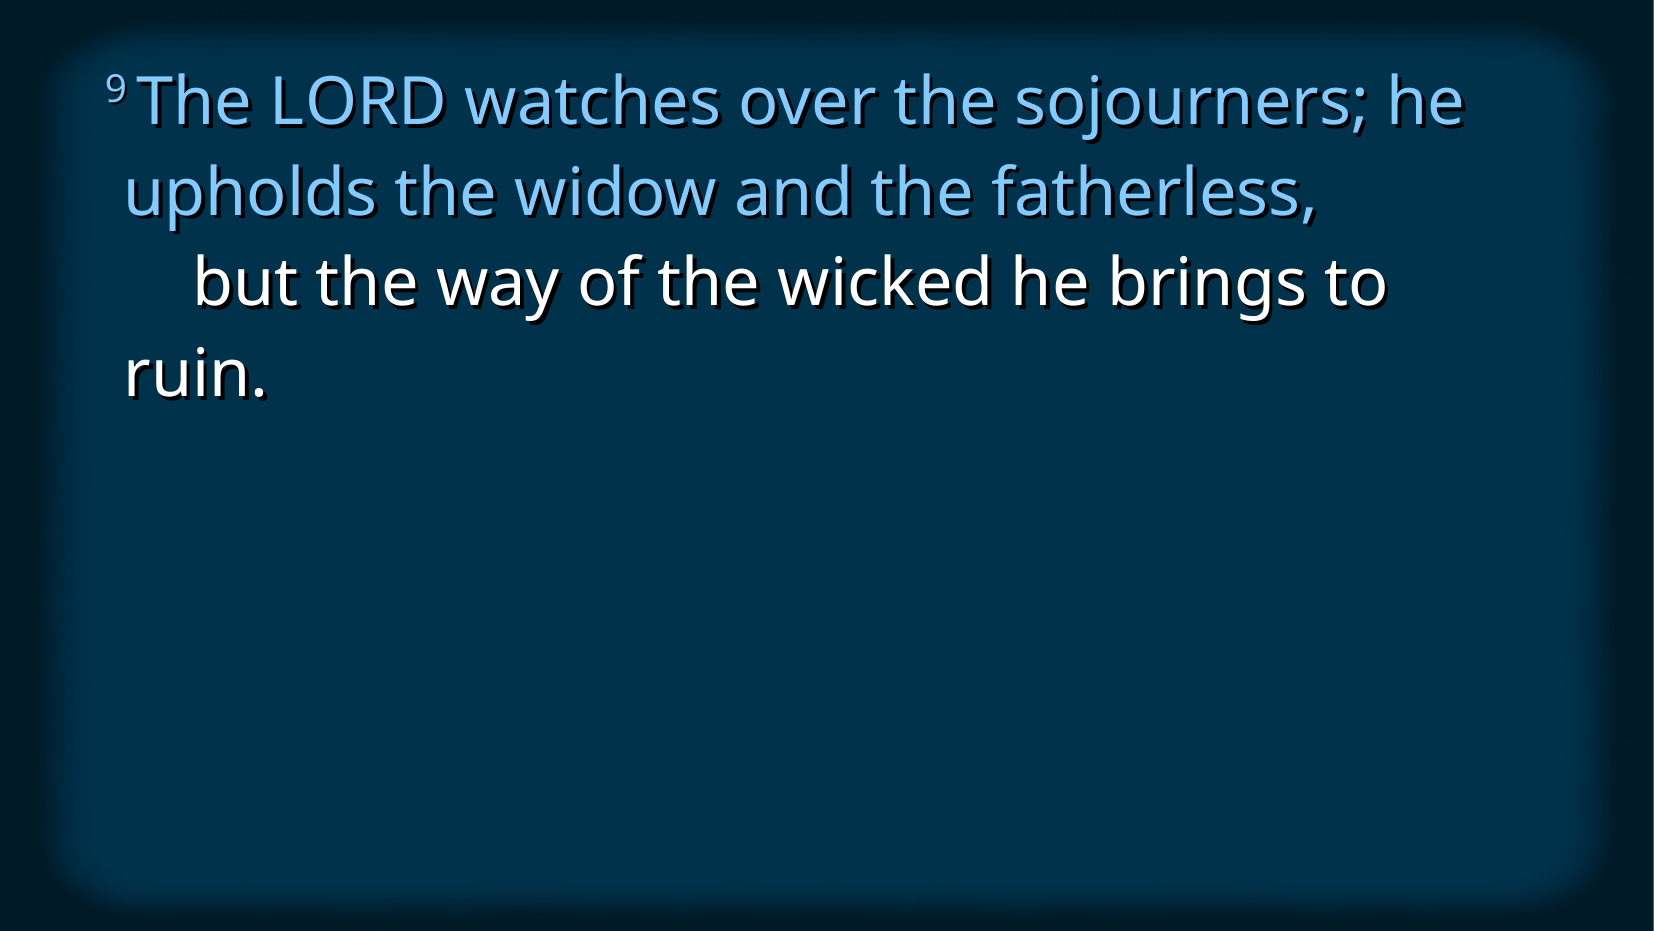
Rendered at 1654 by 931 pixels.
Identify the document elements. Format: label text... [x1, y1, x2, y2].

text_box 9 The LORD watches over the sojourners; he upholds the widow and the fatherless, but the way of the wicked he brings to ruin. [90, 45, 1562, 361]
picture [0, 0, 1654, 931]
